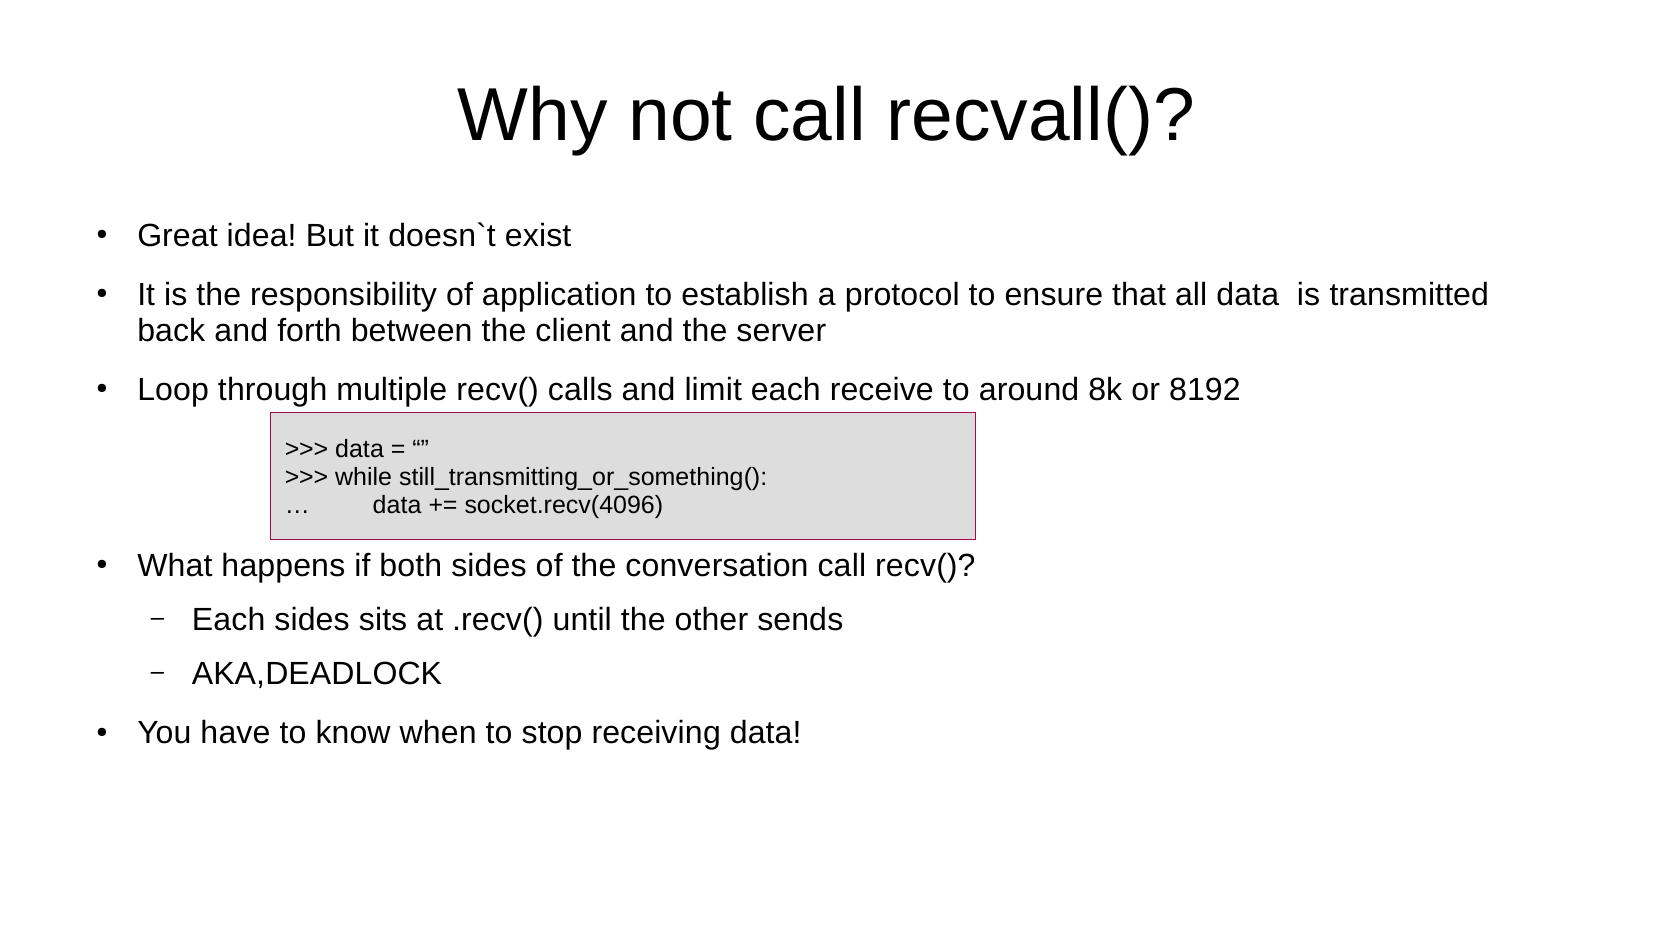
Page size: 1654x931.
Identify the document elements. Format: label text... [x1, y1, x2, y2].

title Why not call recvall()? [82, 37, 1571, 193]
list Great idea! But it doesn`t exist It is the responsibility of application to establish a protocol to ensure that all data is transmitted back and forth between the client and the server Loop through multiple recv() calls and limit each receive to around 8k or 8192 What happens if both sides of the conversation call recv()? Each sides sits at .recv() until the other sends AKA,DEADLOCK You have to know when to stop receiving data! [82, 217, 1571, 758]
text_box >>> data = “” >>> while still_transmitting_or_something(): … data += socket.recv(4096) [270, 412, 976, 540]
